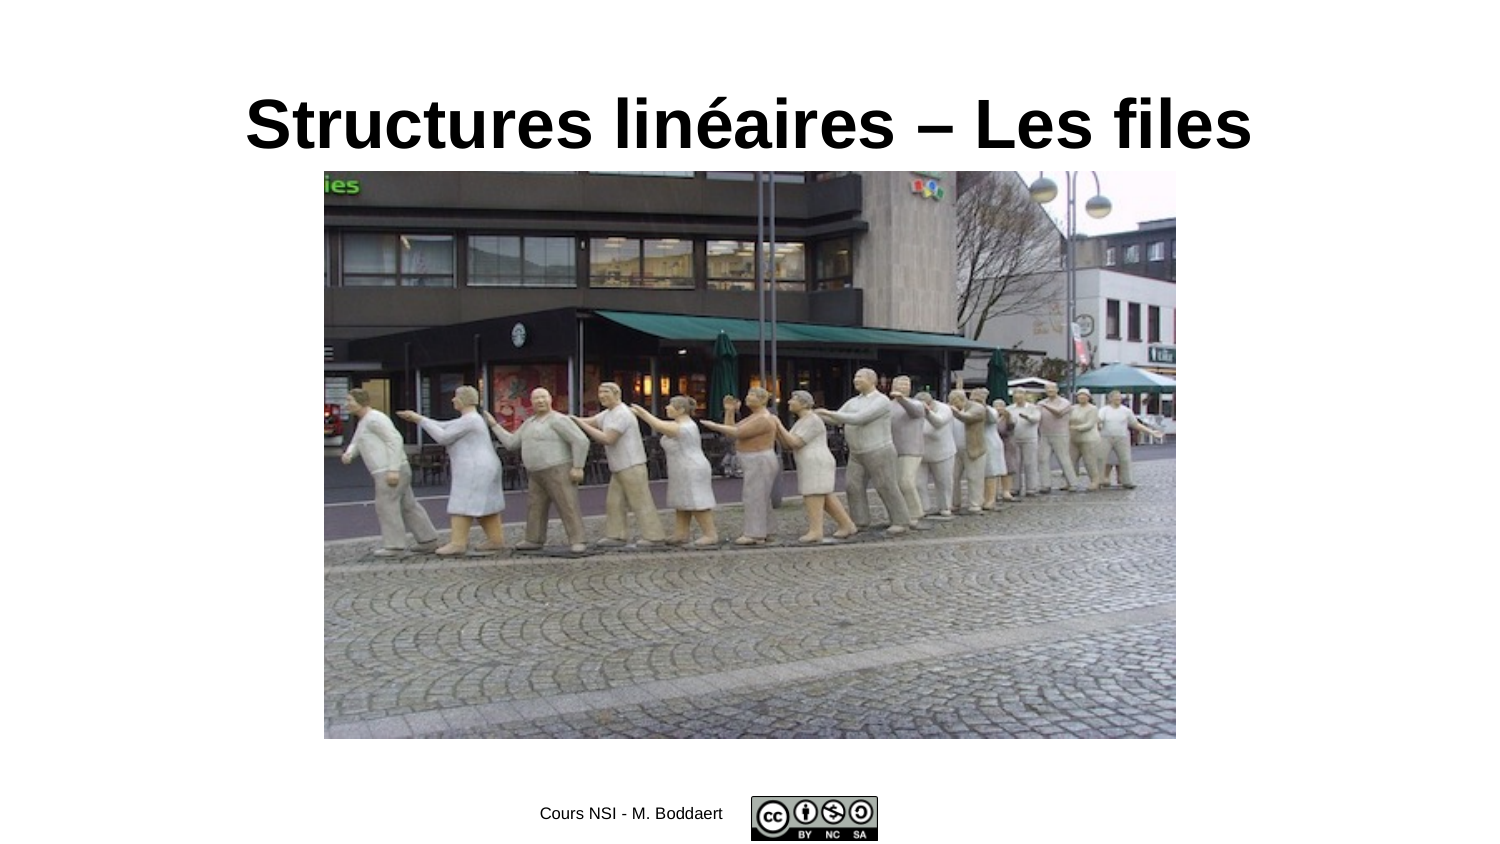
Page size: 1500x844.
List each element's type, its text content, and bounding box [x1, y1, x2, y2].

picture [751, 796, 878, 841]
title Structures linéaires – Les files [51, 63, 1449, 178]
picture [324, 171, 1176, 739]
